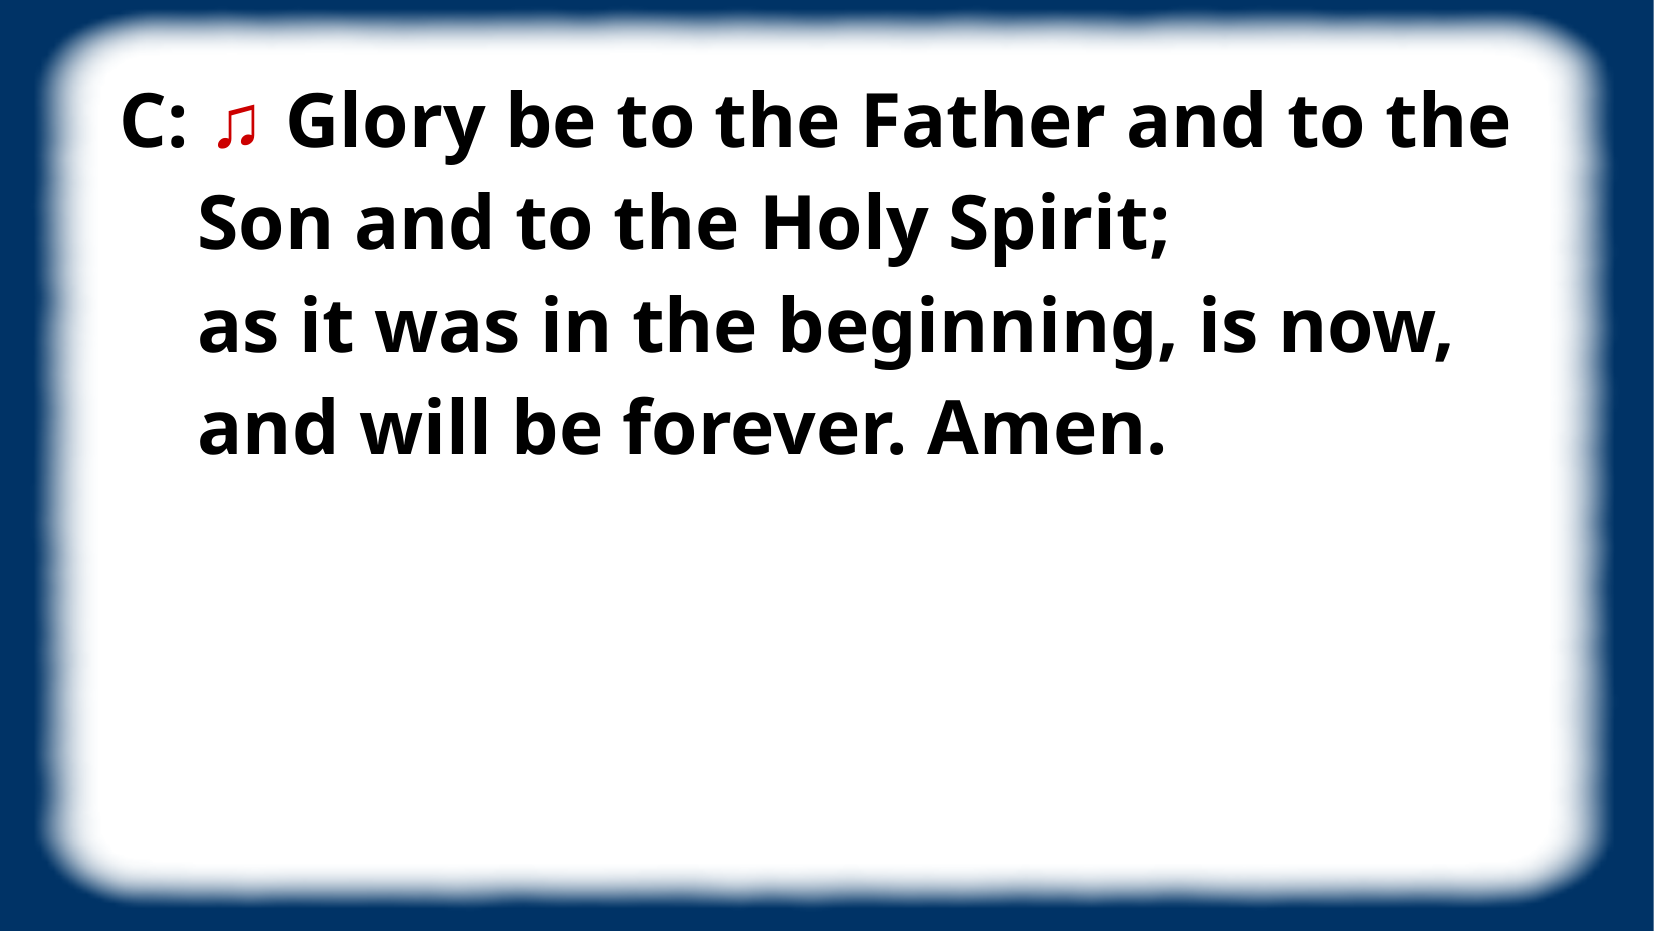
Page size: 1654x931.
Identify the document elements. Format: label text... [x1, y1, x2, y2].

text_box C: ♫ Glory be to the Father and to the Son and to the Holy Spirit; as it was in the beginning, is now, and will be forever. Amen. [105, 60, 1546, 475]
picture [0, 0, 1654, 931]
